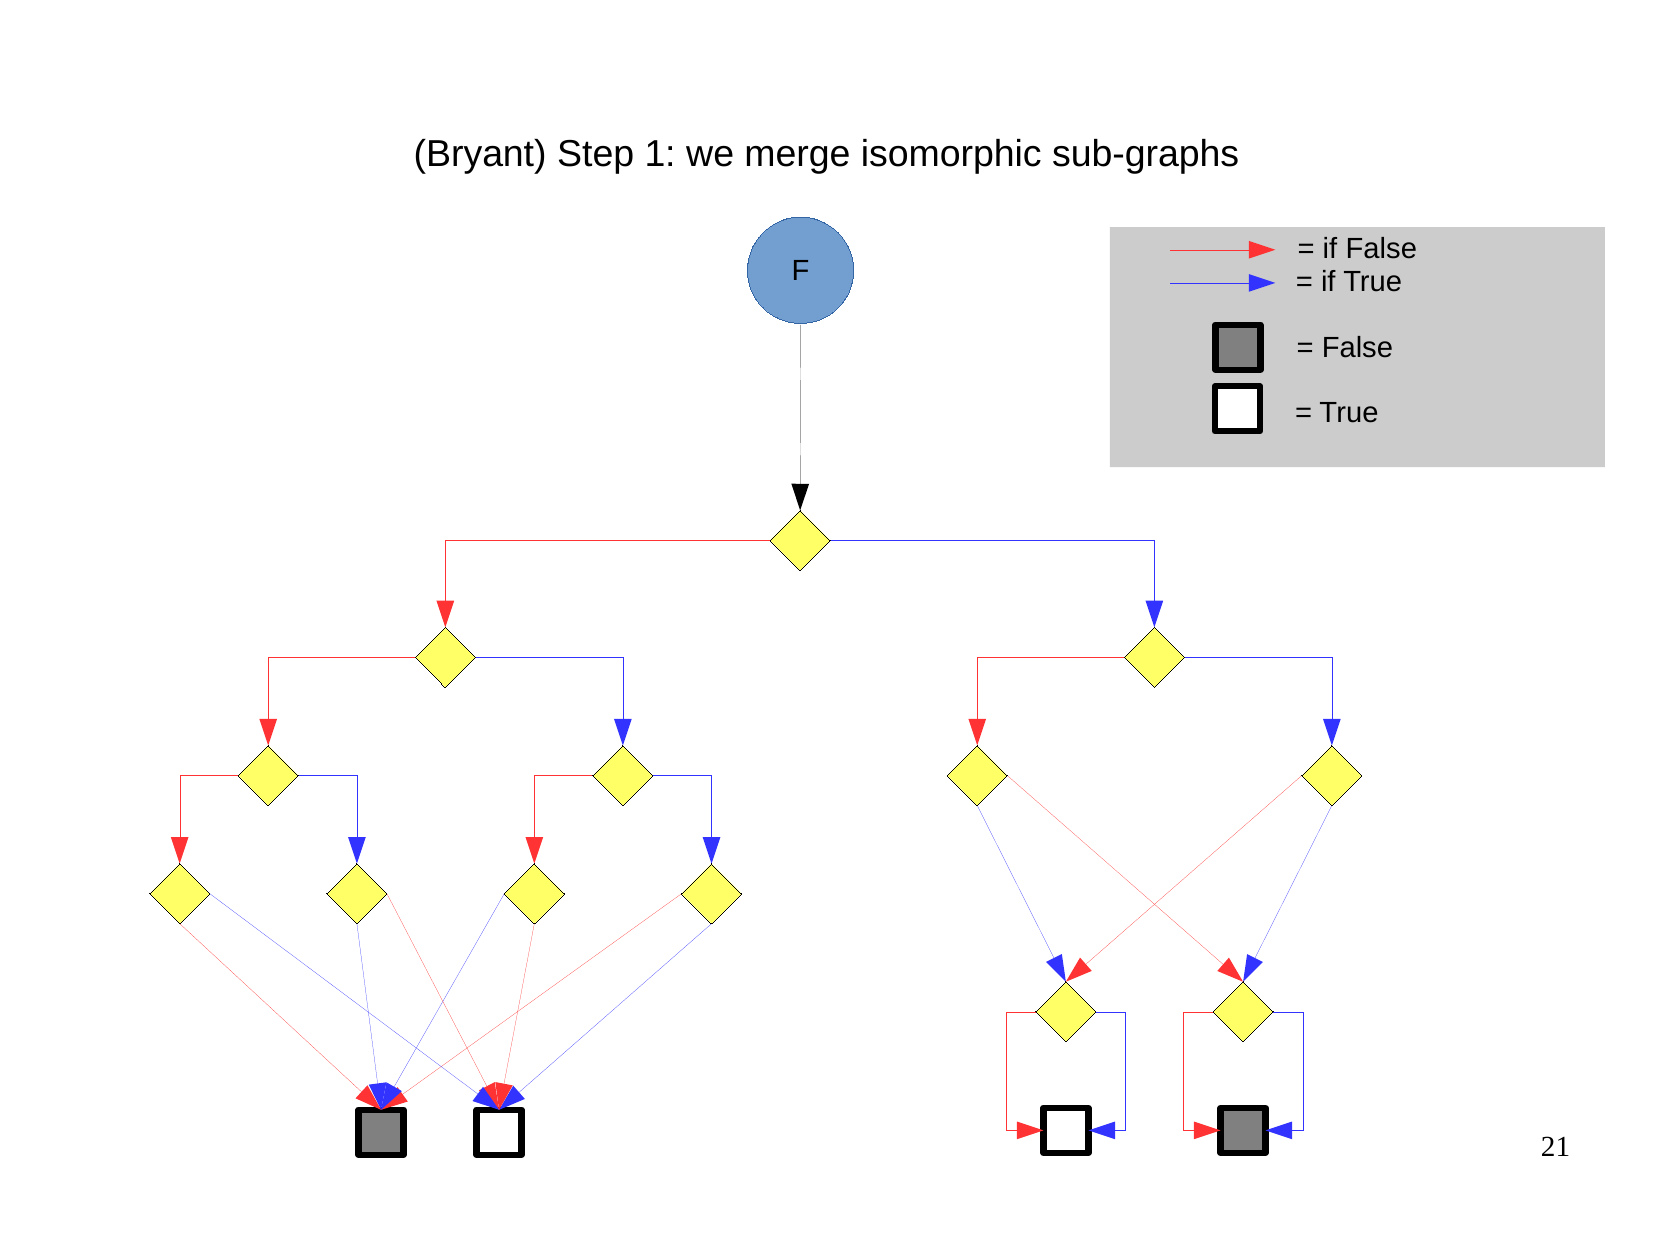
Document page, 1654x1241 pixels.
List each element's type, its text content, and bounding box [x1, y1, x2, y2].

text_box [476, 1109, 522, 1155]
text_box = if False = if True = False = True [1109, 227, 1605, 468]
text_box [592, 745, 653, 806]
text_box [1220, 1107, 1266, 1153]
text_box [149, 863, 210, 924]
title (Bryant) Step 1: we merge isomorphic sub-graphs [82, 49, 1571, 257]
text_box [1124, 627, 1185, 688]
text_box [1301, 745, 1362, 806]
text_box [1043, 1107, 1089, 1153]
text_box [1215, 324, 1261, 370]
text_box [238, 745, 299, 806]
text_box [358, 1109, 404, 1155]
text_box F [747, 257, 854, 324]
text_box [1215, 386, 1261, 432]
text_box [1213, 981, 1274, 1042]
text_box [1035, 981, 1096, 1042]
text_box [947, 745, 1008, 806]
text_box [326, 863, 387, 924]
text_box [770, 510, 831, 571]
text_box [415, 627, 476, 688]
text_box [504, 863, 565, 924]
text_box [681, 863, 742, 924]
